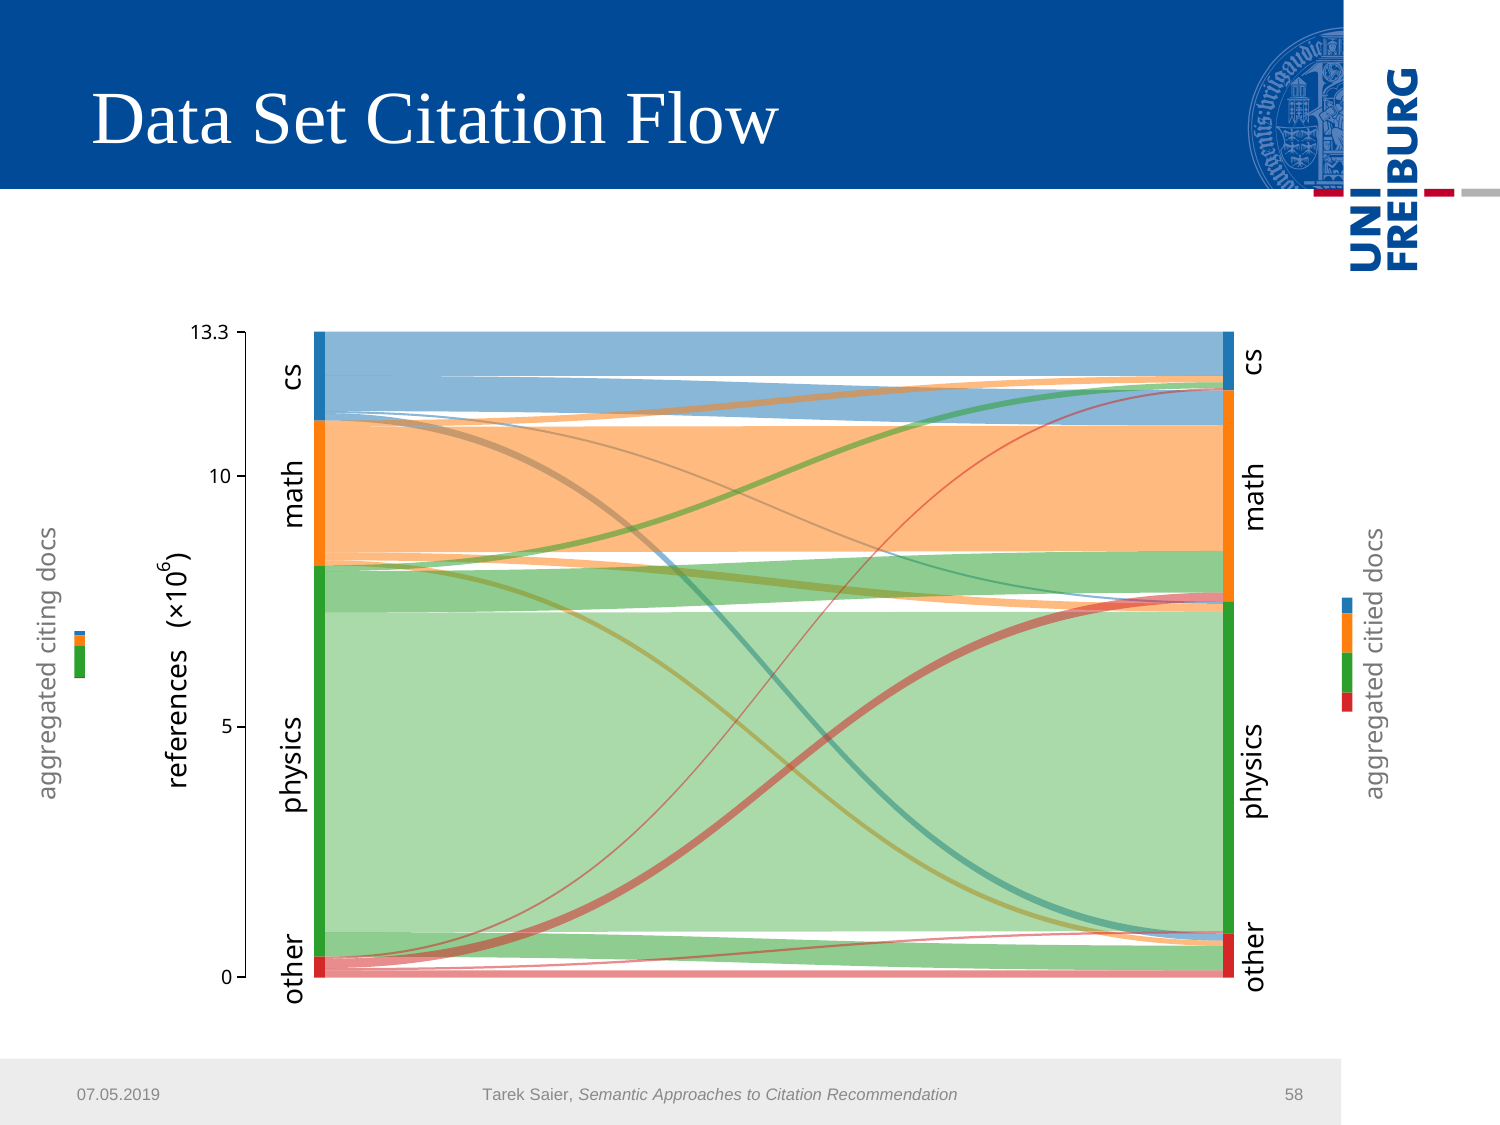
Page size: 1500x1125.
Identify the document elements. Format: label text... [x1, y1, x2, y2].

title Data Set Citation Flow [76, 49, 1235, 178]
picture [36, 324, 1388, 1004]
picture [0, 0, 1500, 271]
